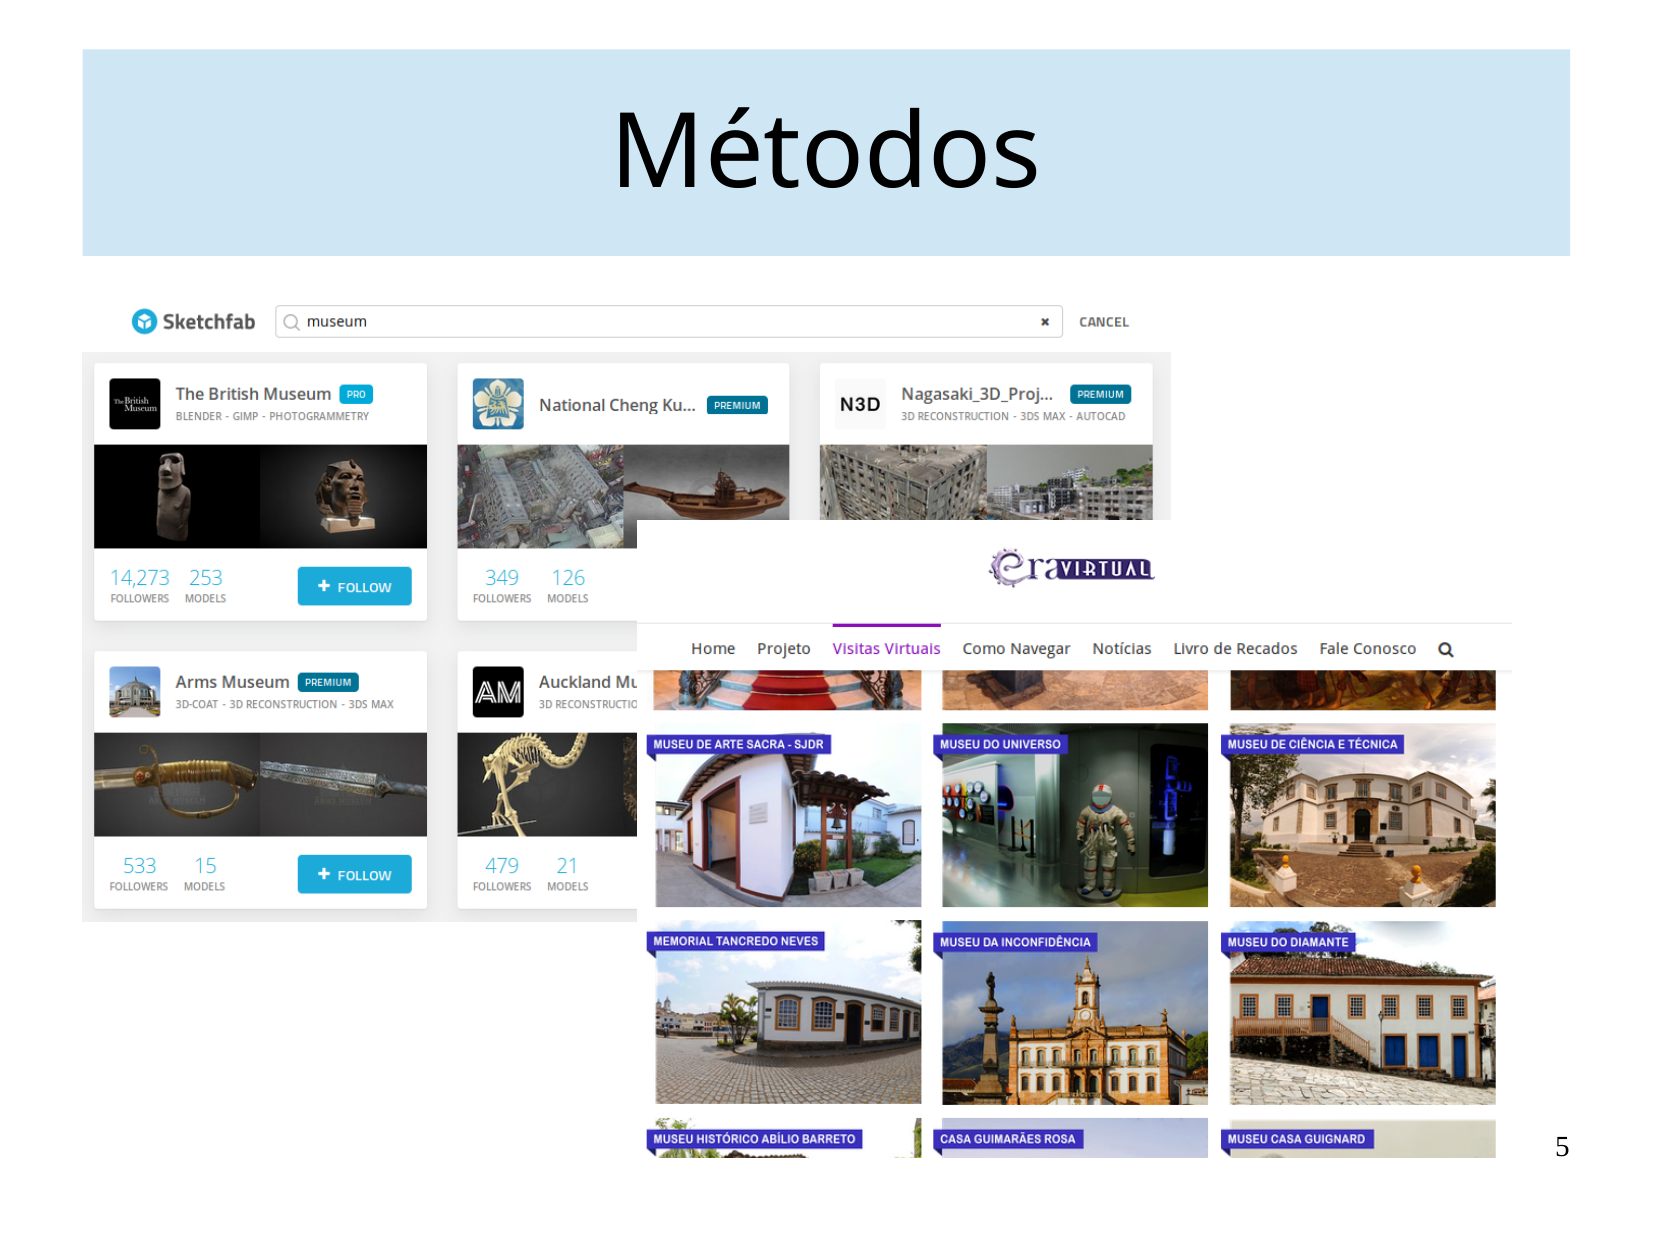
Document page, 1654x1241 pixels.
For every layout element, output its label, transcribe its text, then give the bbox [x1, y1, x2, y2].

title Métodos [82, 49, 1571, 256]
picture [82, 295, 1512, 1158]
